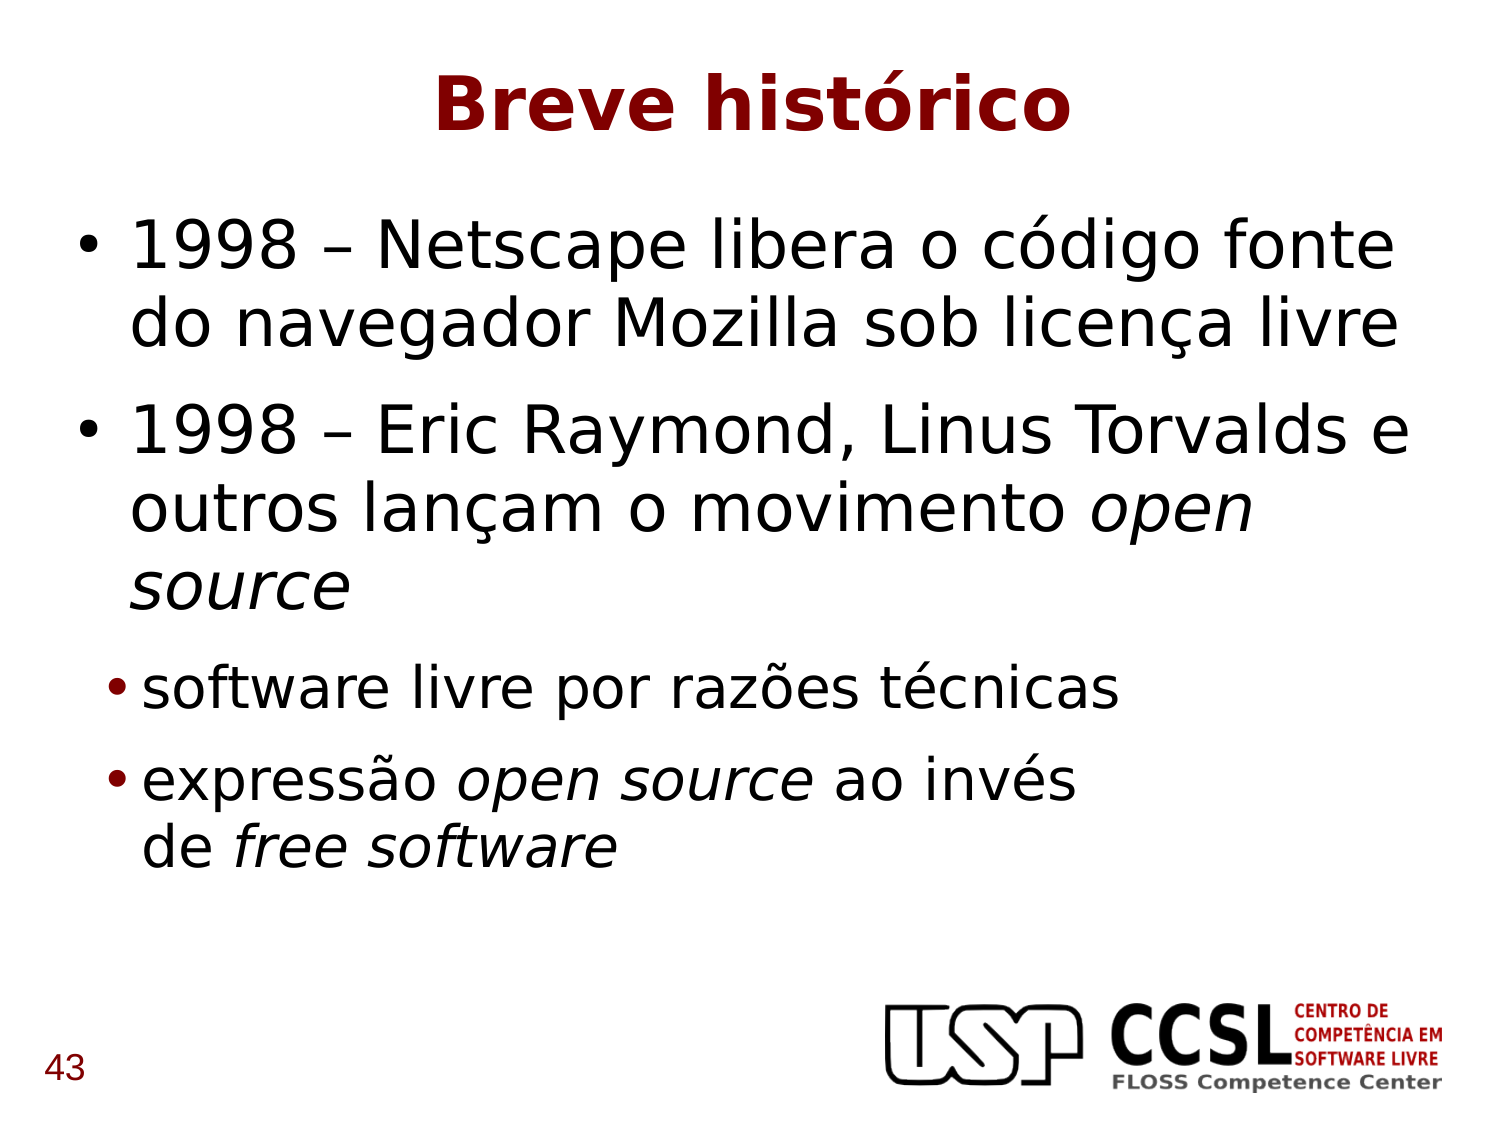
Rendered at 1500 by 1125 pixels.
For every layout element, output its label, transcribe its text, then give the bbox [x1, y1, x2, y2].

picture [885, 1003, 1442, 1093]
list 1998 – Netscape libera o código fonte do navegador Mozilla sob licença livre 1998 – Eric Raymond, Linus Torvalds e outros lançam o movimento open source software livre por razões técnicas expressão open source ao invés de free software [59, 206, 1447, 950]
title Breve histórico [59, 29, 1447, 180]
